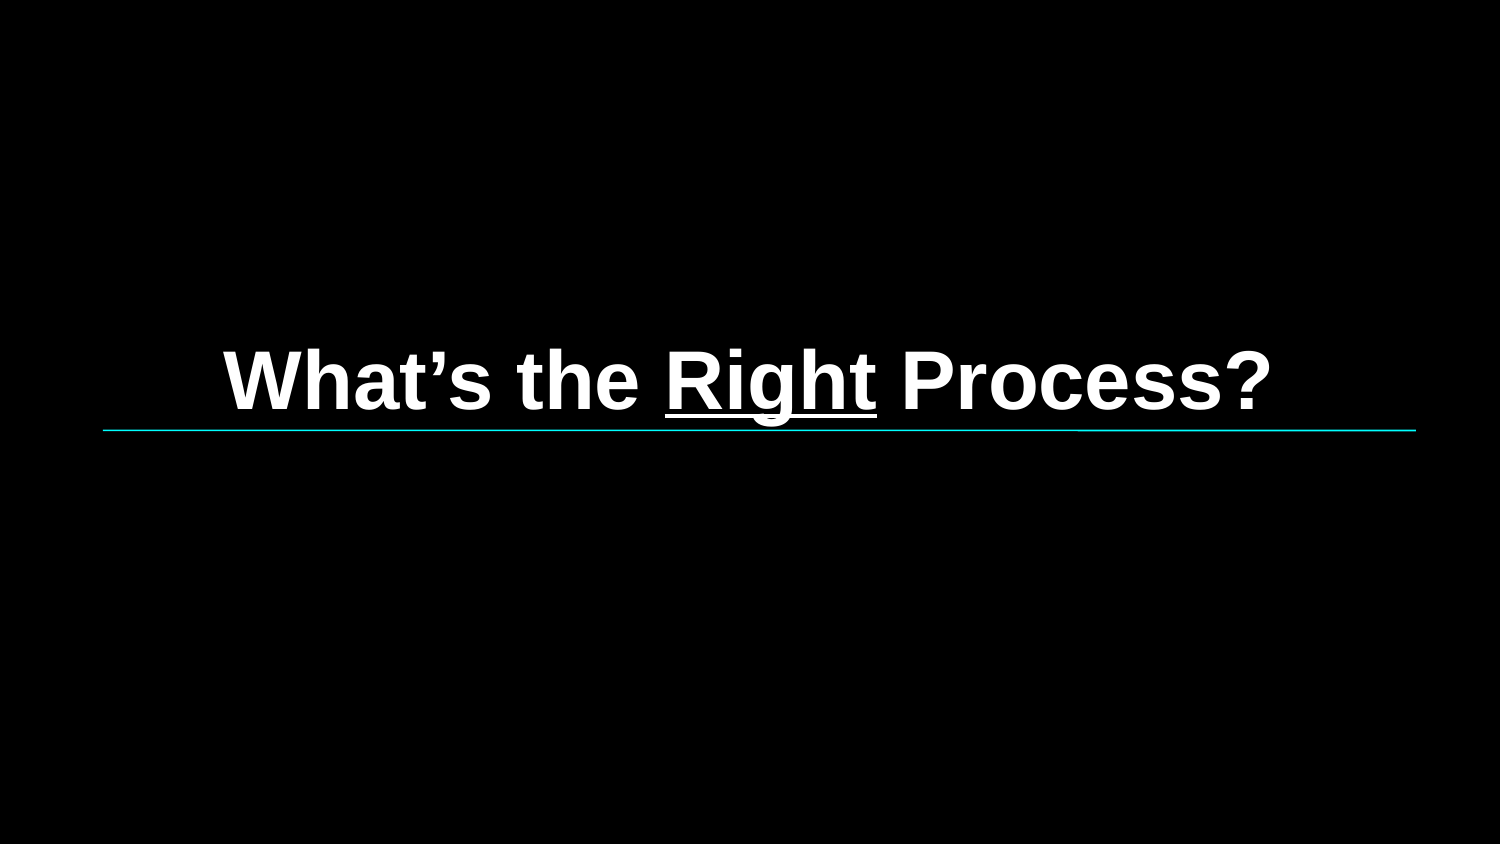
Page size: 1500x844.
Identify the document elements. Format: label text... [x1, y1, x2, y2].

title What’s the Right Process? [90, 310, 1409, 439]
